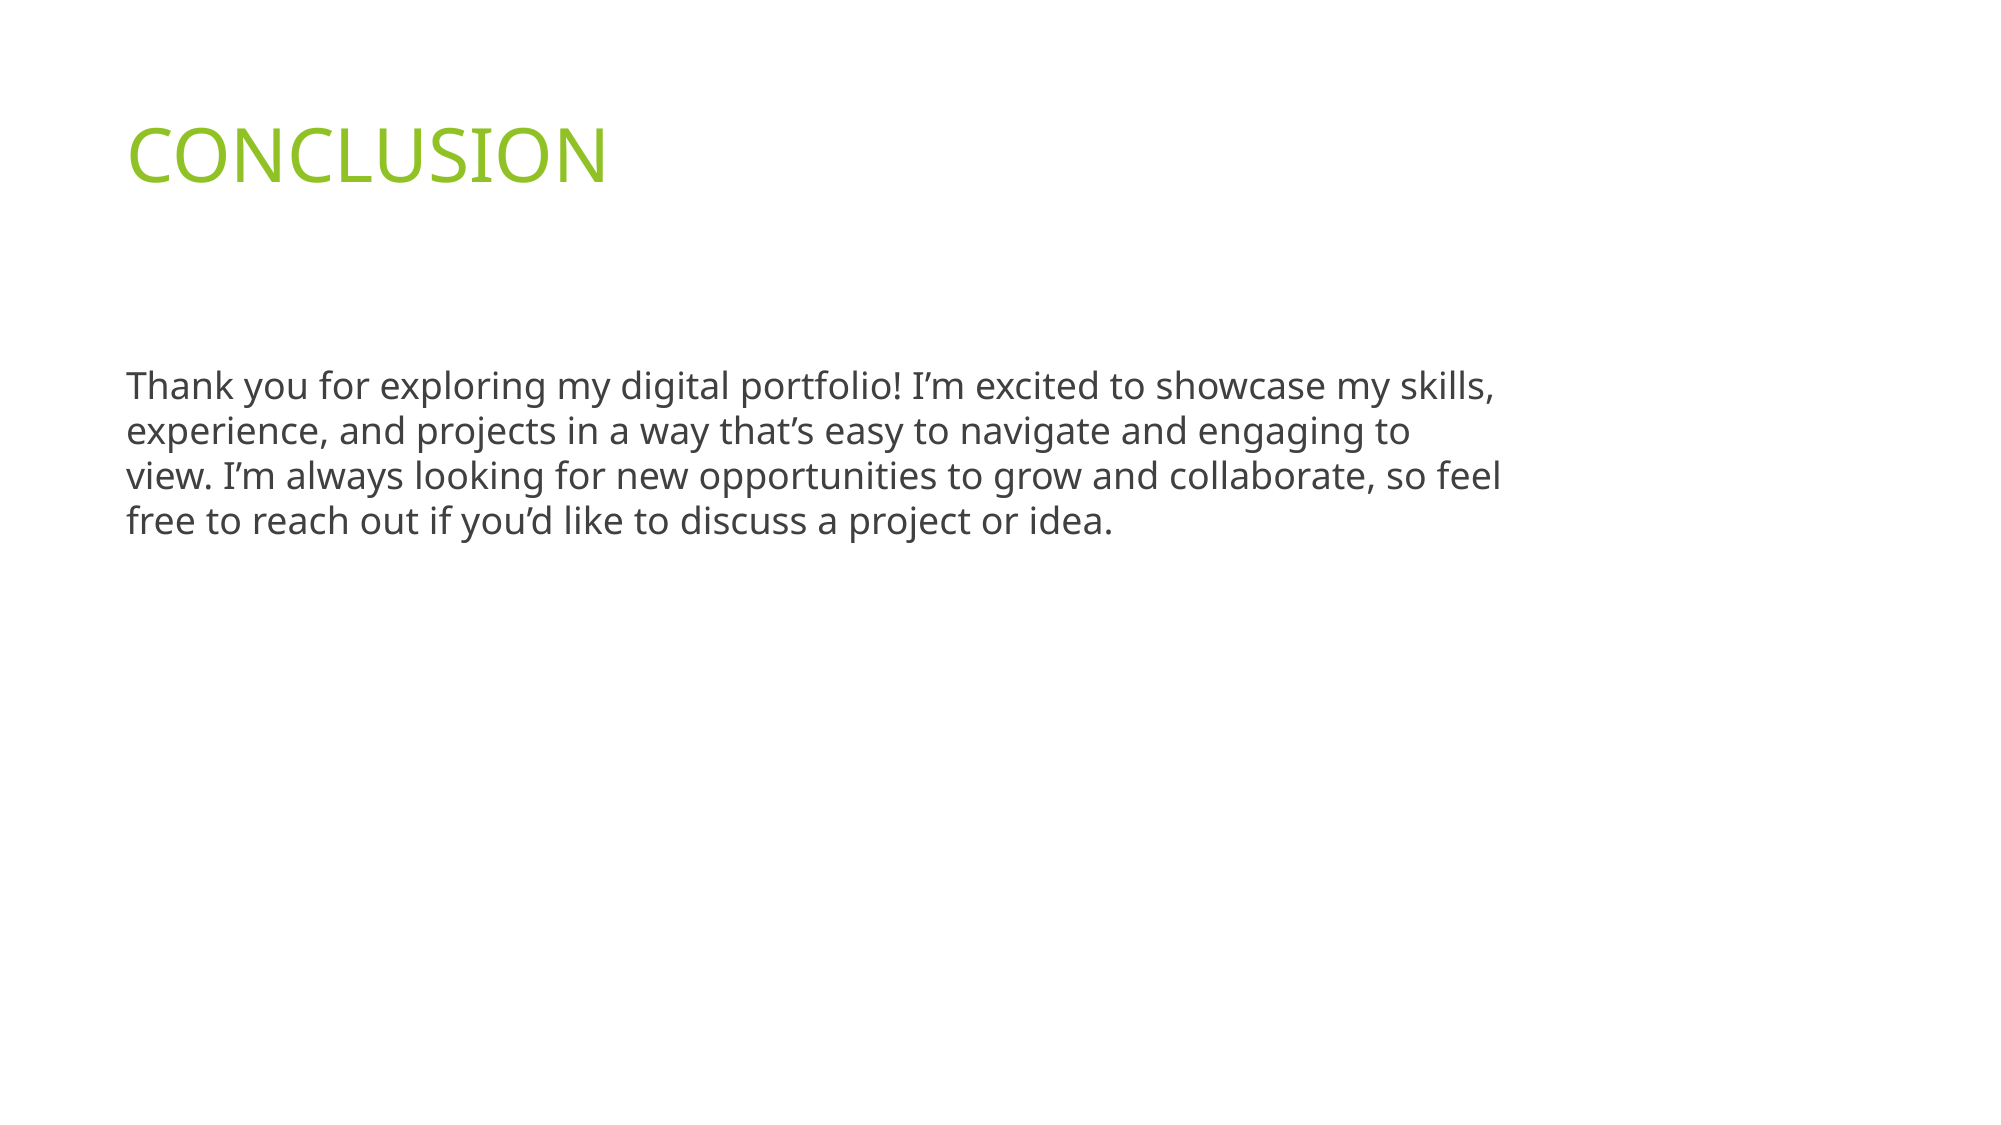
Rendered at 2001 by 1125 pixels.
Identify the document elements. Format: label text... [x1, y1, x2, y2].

list Thank you for exploring my digital portfolio! I’m excited to showcase my skills, experience, and projects in a way that’s easy to navigate and engaging to view. I’m always looking for new opportunities to grow and collaborate, so feel free to reach out if you’d like to discuss a project or idea. [111, 354, 1522, 992]
title CONCLUSION [111, 99, 1522, 317]
